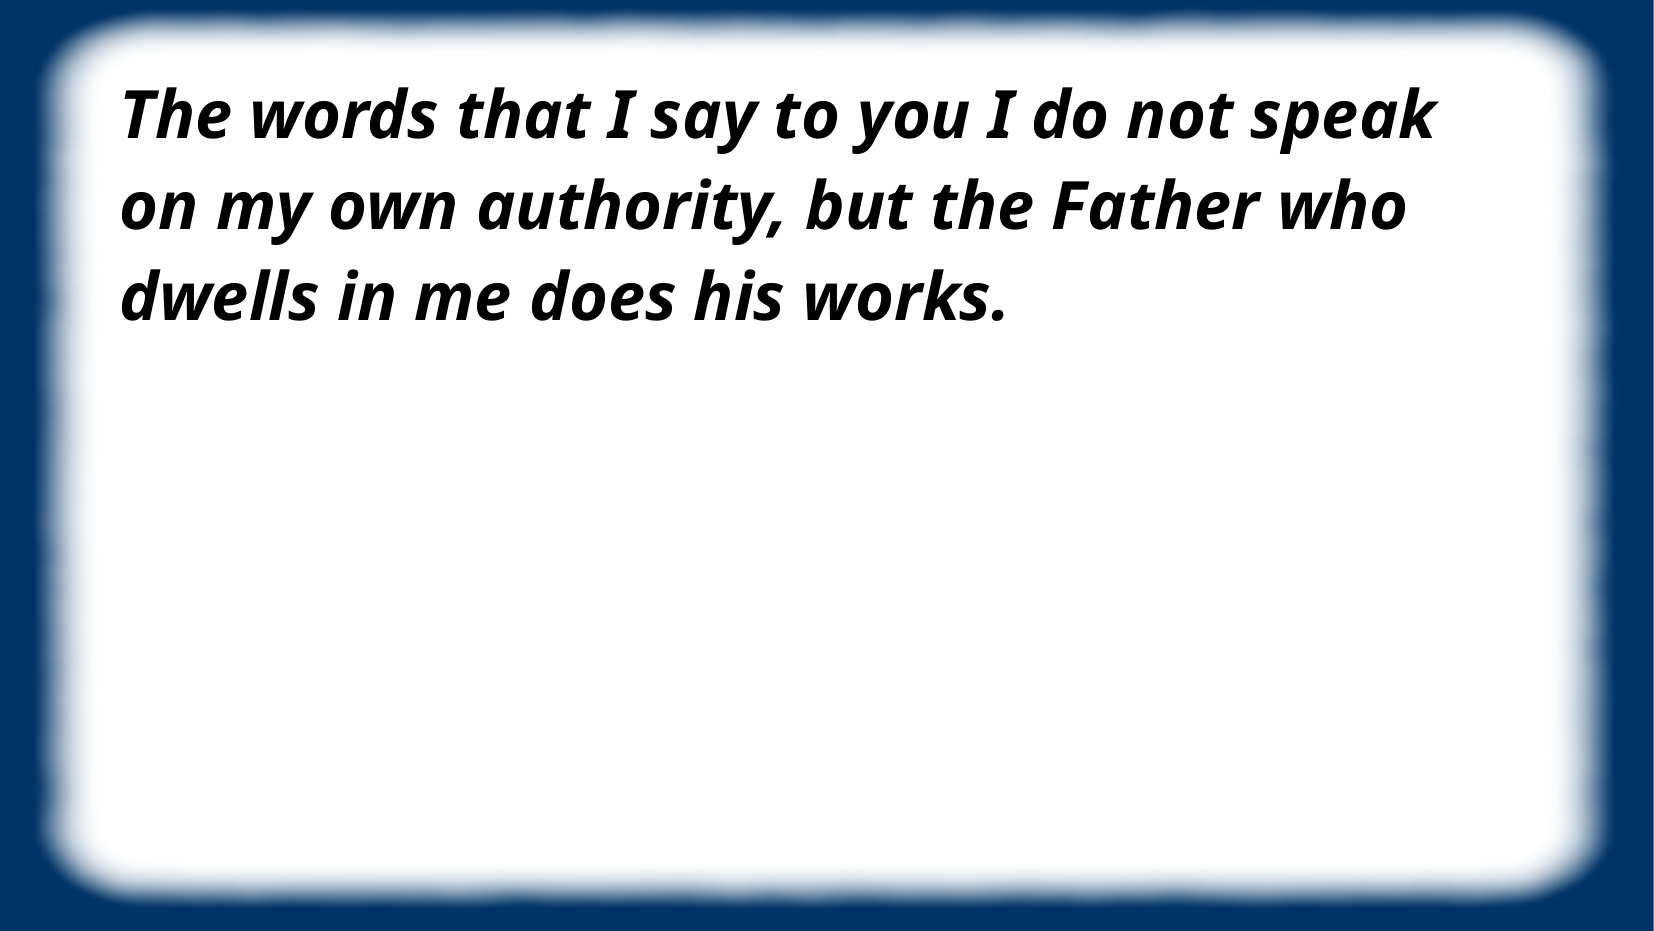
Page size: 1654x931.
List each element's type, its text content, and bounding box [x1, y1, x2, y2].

text_box The words that I say to you I do not speak on my own authority, but the Father who dwells in me does his works. [105, 60, 1531, 342]
picture [0, 0, 1654, 931]
